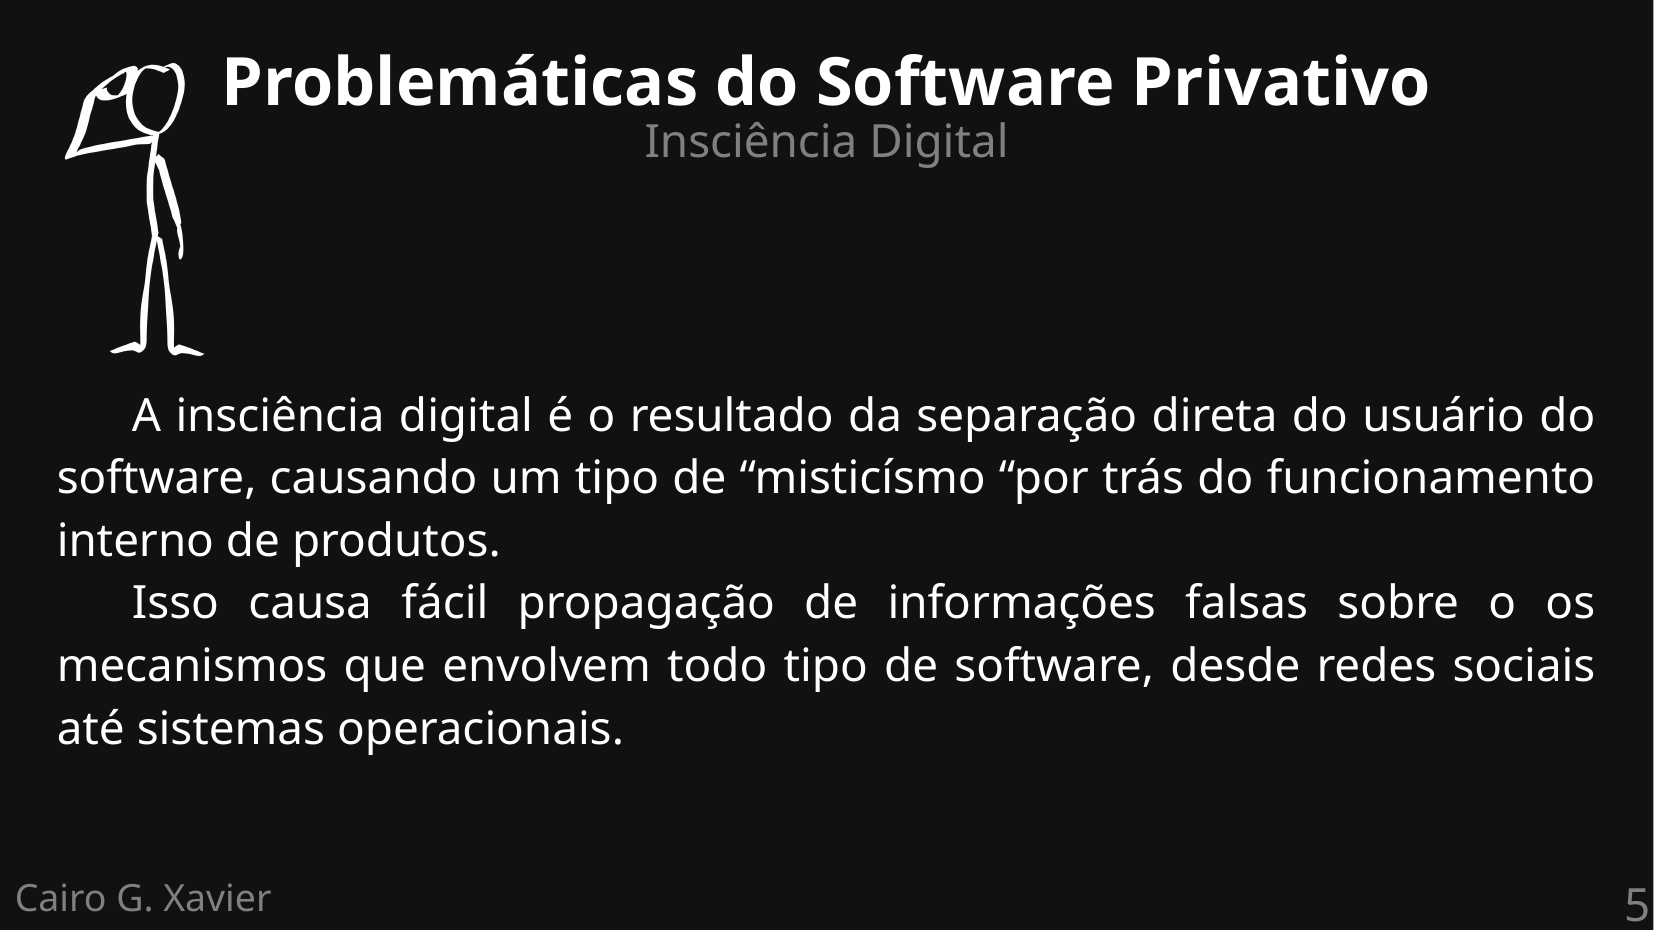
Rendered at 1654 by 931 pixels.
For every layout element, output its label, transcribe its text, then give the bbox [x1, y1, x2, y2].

text_box A insciência digital é o resultado da separação direta do usuário do software, causando um tipo de “misticísmo “por trás do funcionamento interno de produtos. Isso causa fácil propagação de informações falsas sobre o os mecanismos que envolvem todo tipo de software, desde redes sociais até sistemas operacionais. [42, 375, 1612, 863]
text_box Insciência Digital [208, 97, 1571, 182]
picture [61, 63, 208, 356]
text_box Cairo G. Xavier [0, 867, 312, 931]
text_box Problemáticas do Software Privativo [82, 37, 1571, 97]
text_box <number> [1425, 865, 1651, 931]
